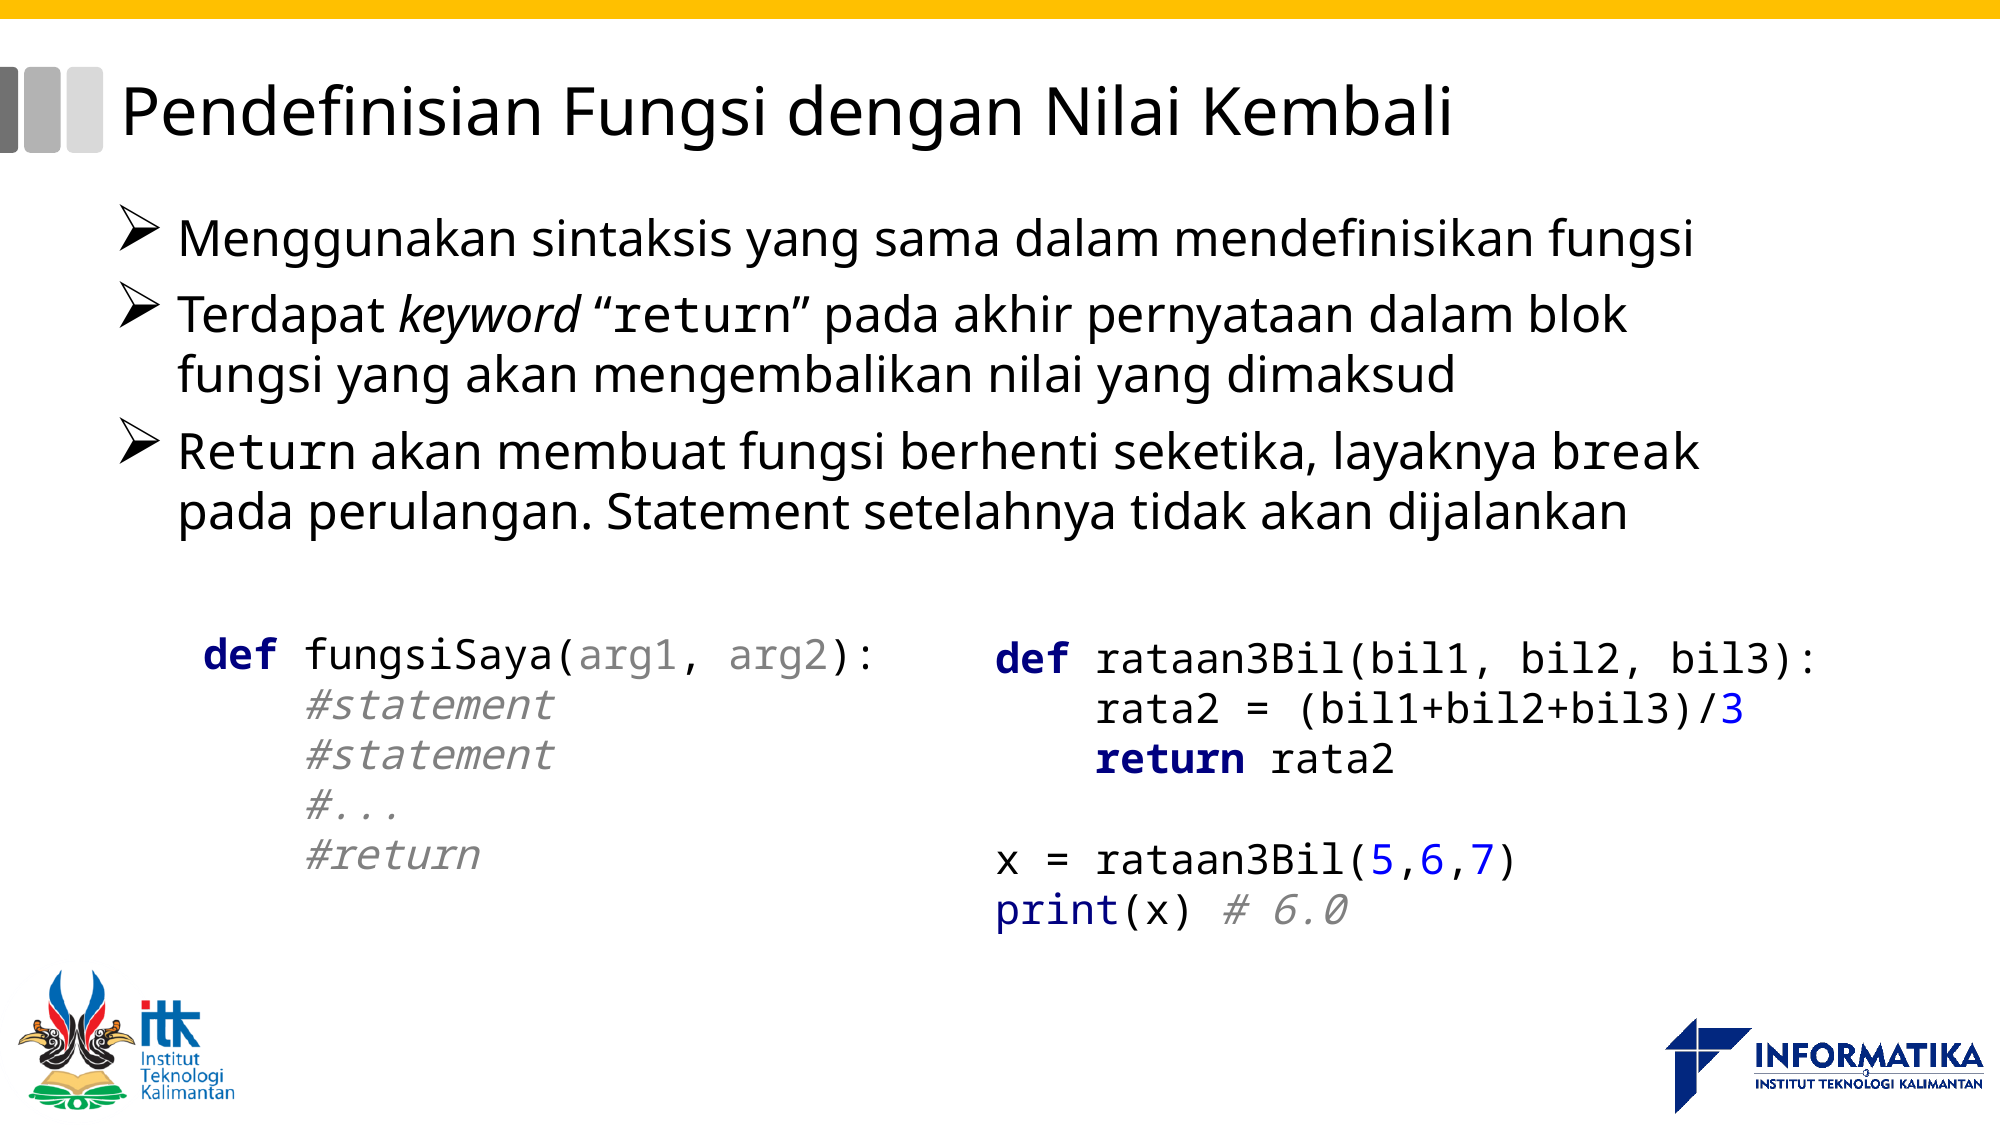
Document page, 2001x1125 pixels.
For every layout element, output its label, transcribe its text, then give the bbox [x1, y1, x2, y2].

title Pendefinisian Fungsi dengan Nilai Kembali [100, 58, 1826, 276]
text_box Menggunakan sintaksis yang sama dalam mendefinisikan fungsi Terdapat keyword “return” pada akhir pernyataan dalam blok fungsi yang akan mengembalikan nilai yang dimaksud Return akan membuat fungsi berhenti seketika, layaknya break pada perulangan. Statement setelahnya tidak akan dijalankan [100, 198, 1786, 547]
text_box [0, 0, 2000, 19]
text_box def fungsiSaya(arg1, arg2): #statement #statement #... #return [183, 618, 1045, 889]
text_box def rataan3Bil(bil1, bil2, bil3): rata2 = (bil1+bil2+bil3)/3 return rata2 x = rataan3Bil(5,6,7) print(x) # 6.0 [975, 622, 1955, 943]
picture [1664, 1017, 1984, 1114]
picture [0, 935, 253, 1125]
